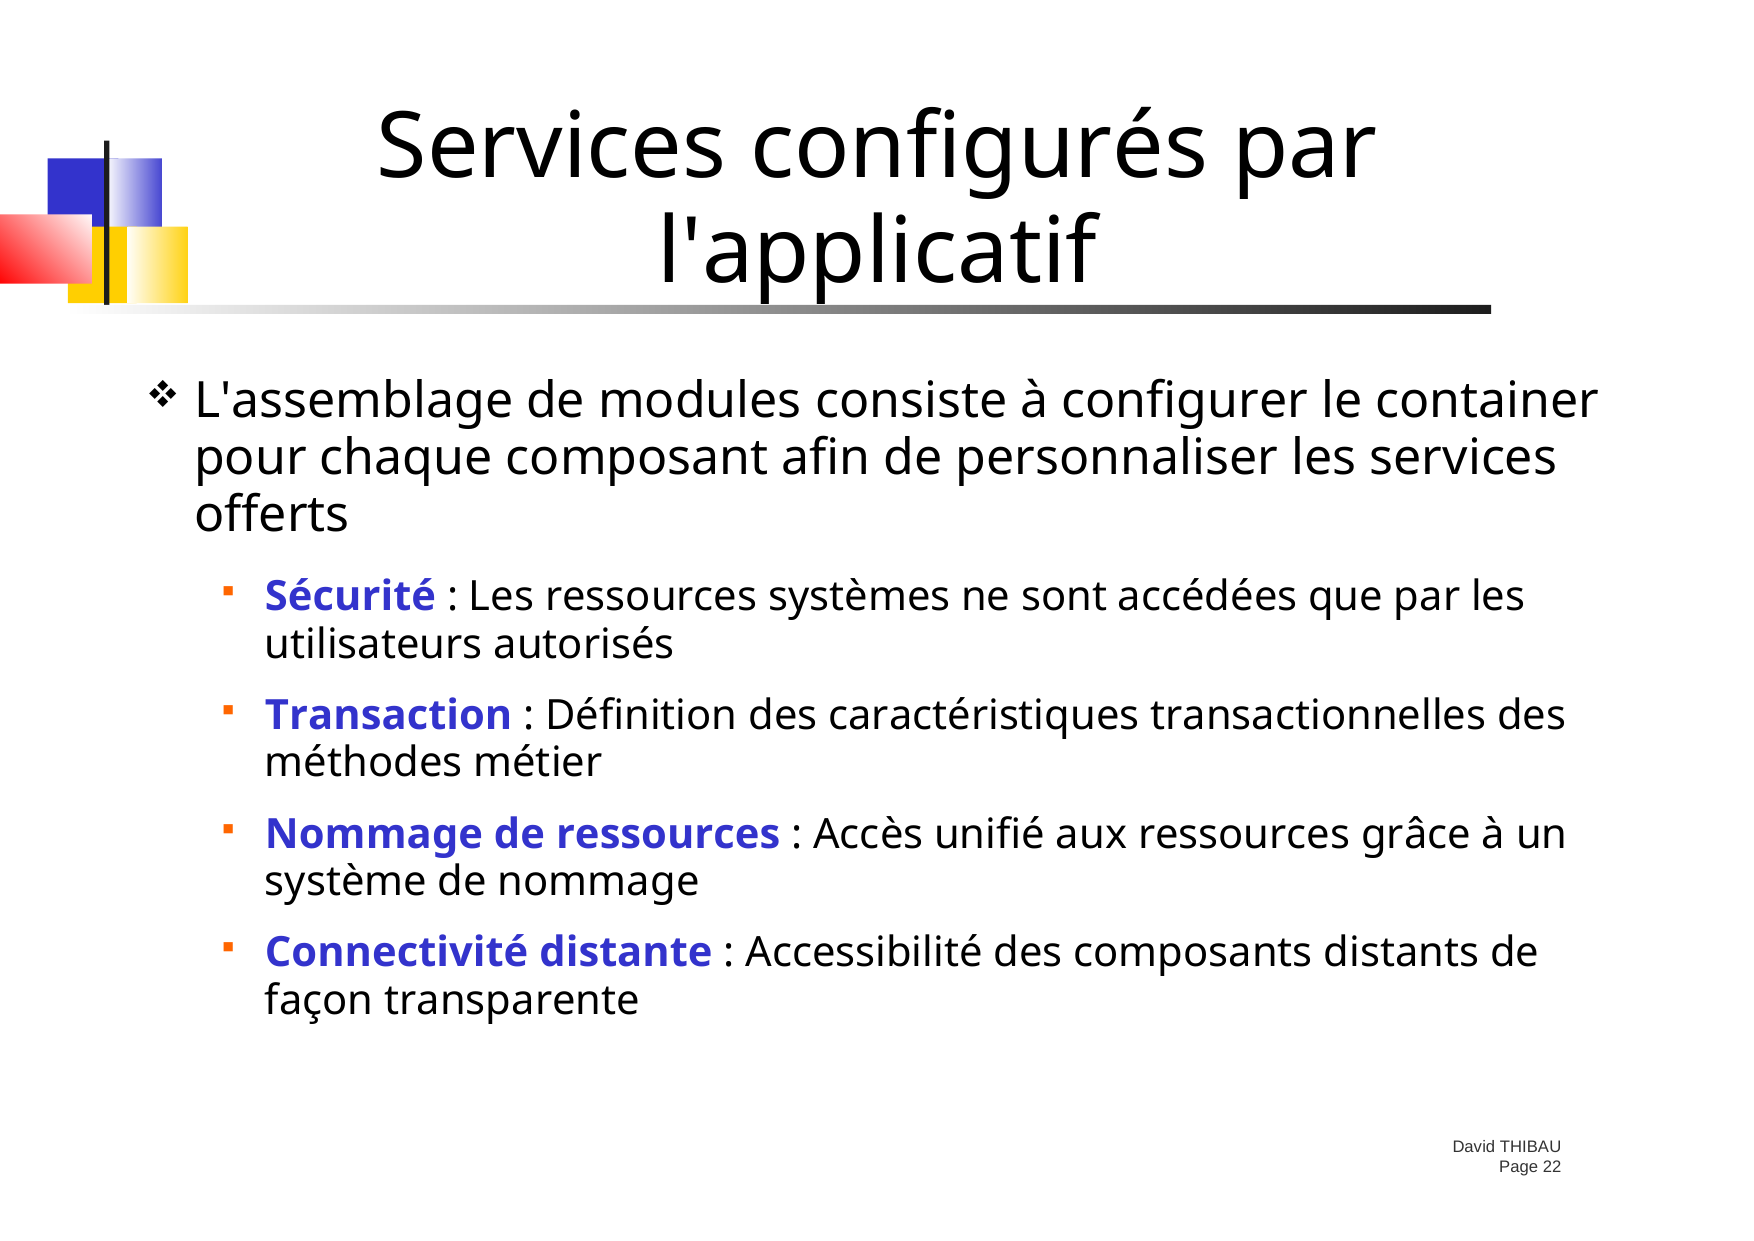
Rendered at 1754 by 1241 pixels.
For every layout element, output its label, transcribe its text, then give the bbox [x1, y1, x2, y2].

title Services configurés par l'applicatif [179, 91, 1577, 307]
list L'assemblage de modules consiste à configurer le container pour chaque composant afin de personnaliser les services offerts Sécurité : Les ressources systèmes ne sont accédées que par les utilisateurs autorisés Transaction : Définition des caractéristiques transactionnelles des méthodes métier Nommage de ressources : Accès unifié aux ressources grâce à un système de nommage Connectivité distante : Accessibilité des composants distants de façon transparente [128, 371, 1656, 1128]
